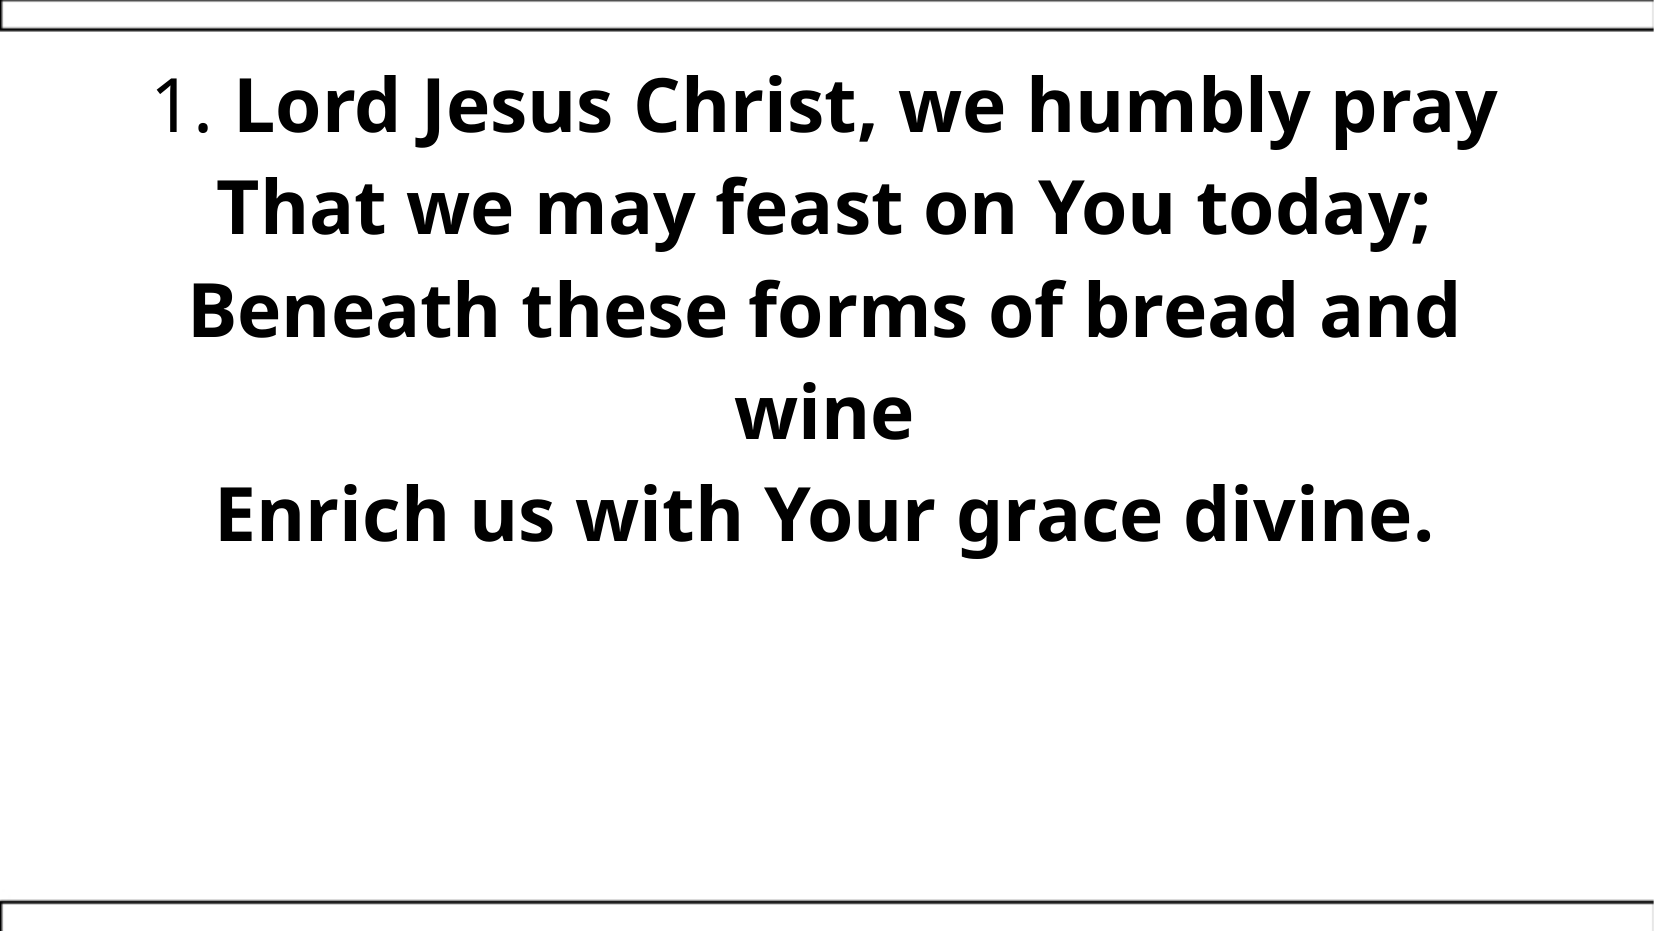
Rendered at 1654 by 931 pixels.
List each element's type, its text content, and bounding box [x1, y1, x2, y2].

picture [0, 0, 1654, 931]
text_box 1. Lord Jesus Christ, we humbly pray That we may feast on You today; Beneath these forms of bread and wine Enrich us with Your grace divine. [90, 45, 1561, 460]
